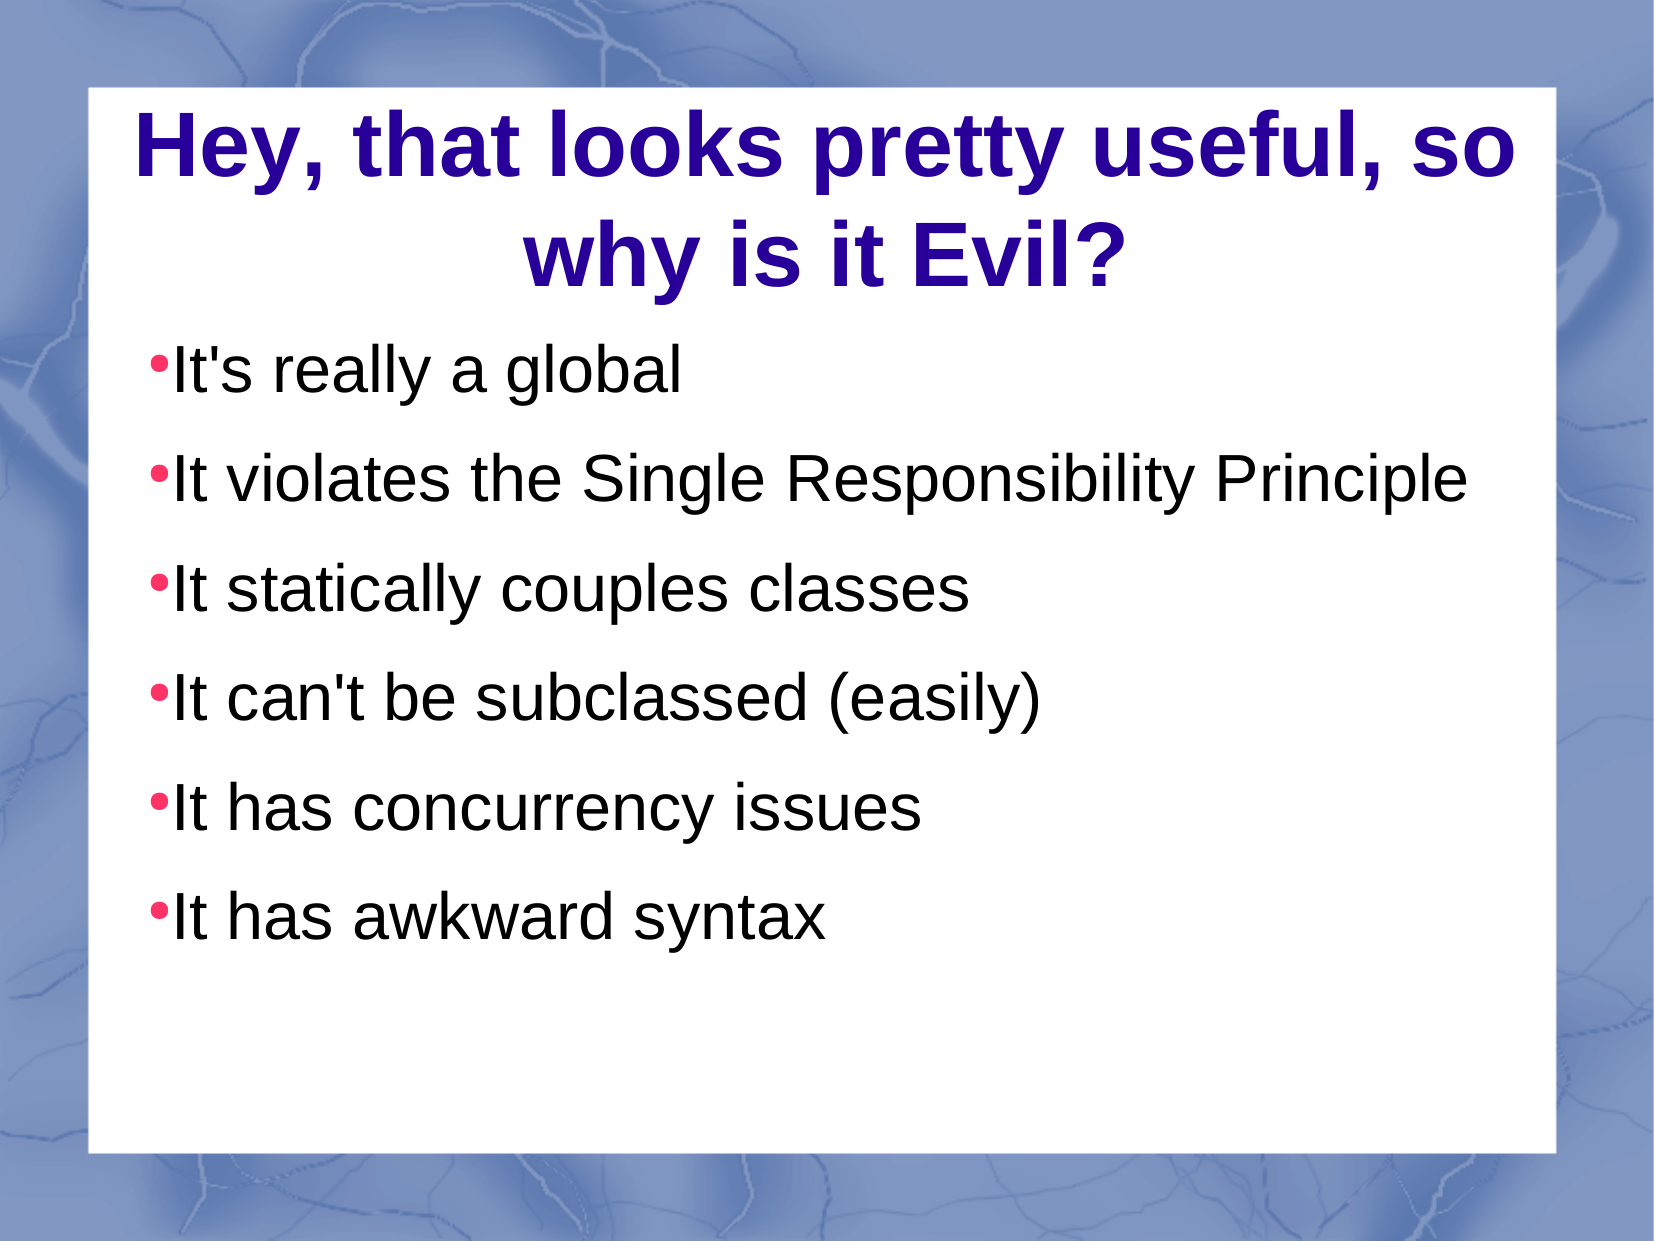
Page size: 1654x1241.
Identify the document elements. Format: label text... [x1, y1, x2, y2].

list It's really a global It violates the Single Responsibility Principle It statically couples classes It can't be subclassed (easily) It has concurrency issues It has awkward syntax [147, 325, 1506, 953]
title Hey, that looks pretty useful, so why is it Evil? [118, 84, 1536, 305]
picture [0, 0, 1654, 1241]
